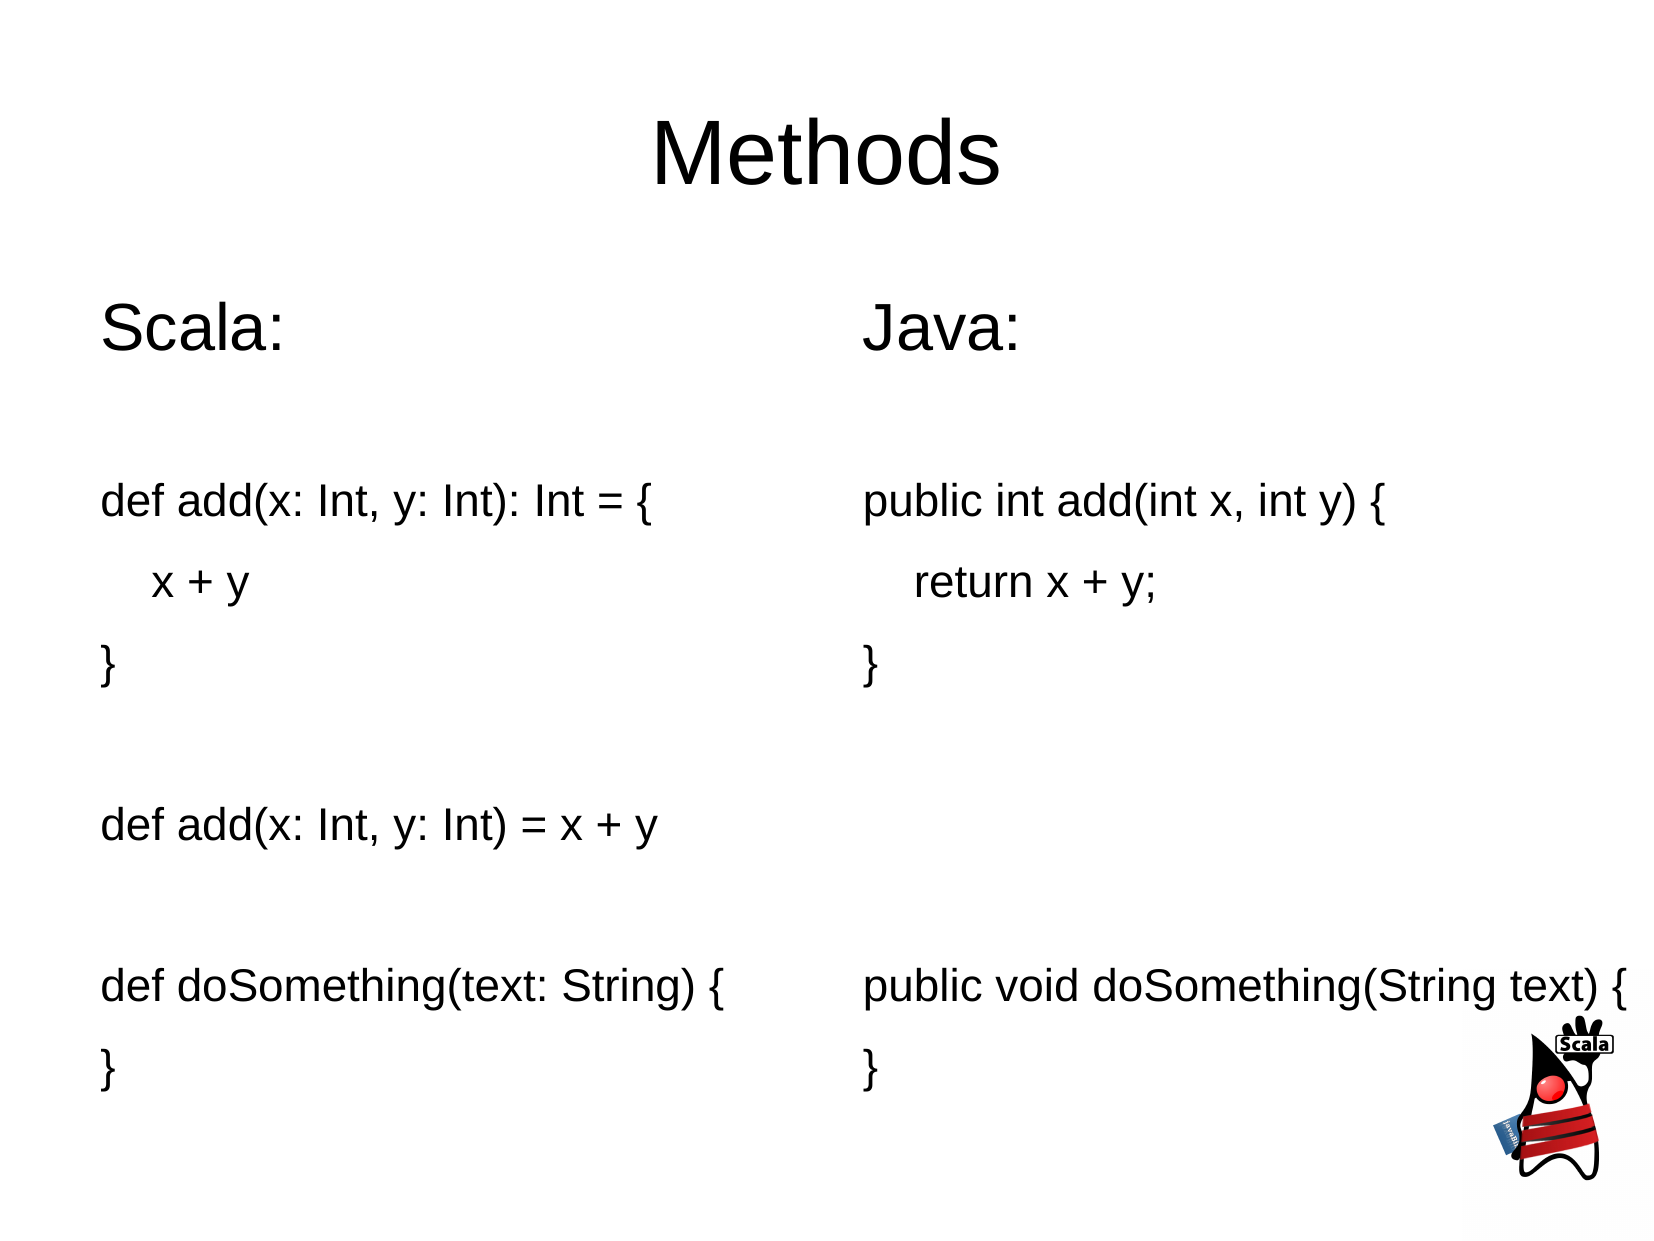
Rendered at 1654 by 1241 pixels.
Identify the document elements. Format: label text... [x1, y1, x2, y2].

title Methods [82, 56, 1571, 250]
list Scala: def add(x: Int, y: Int): Int = { x + y } def add(x: Int, y: Int) = x + y def doSomething(text: String) { } [82, 290, 809, 1109]
picture [1462, 1109, 1654, 1241]
list Java: public int add(int x, int y) { return x + y; } public void doSomething(String text) { } [845, 290, 1654, 1109]
